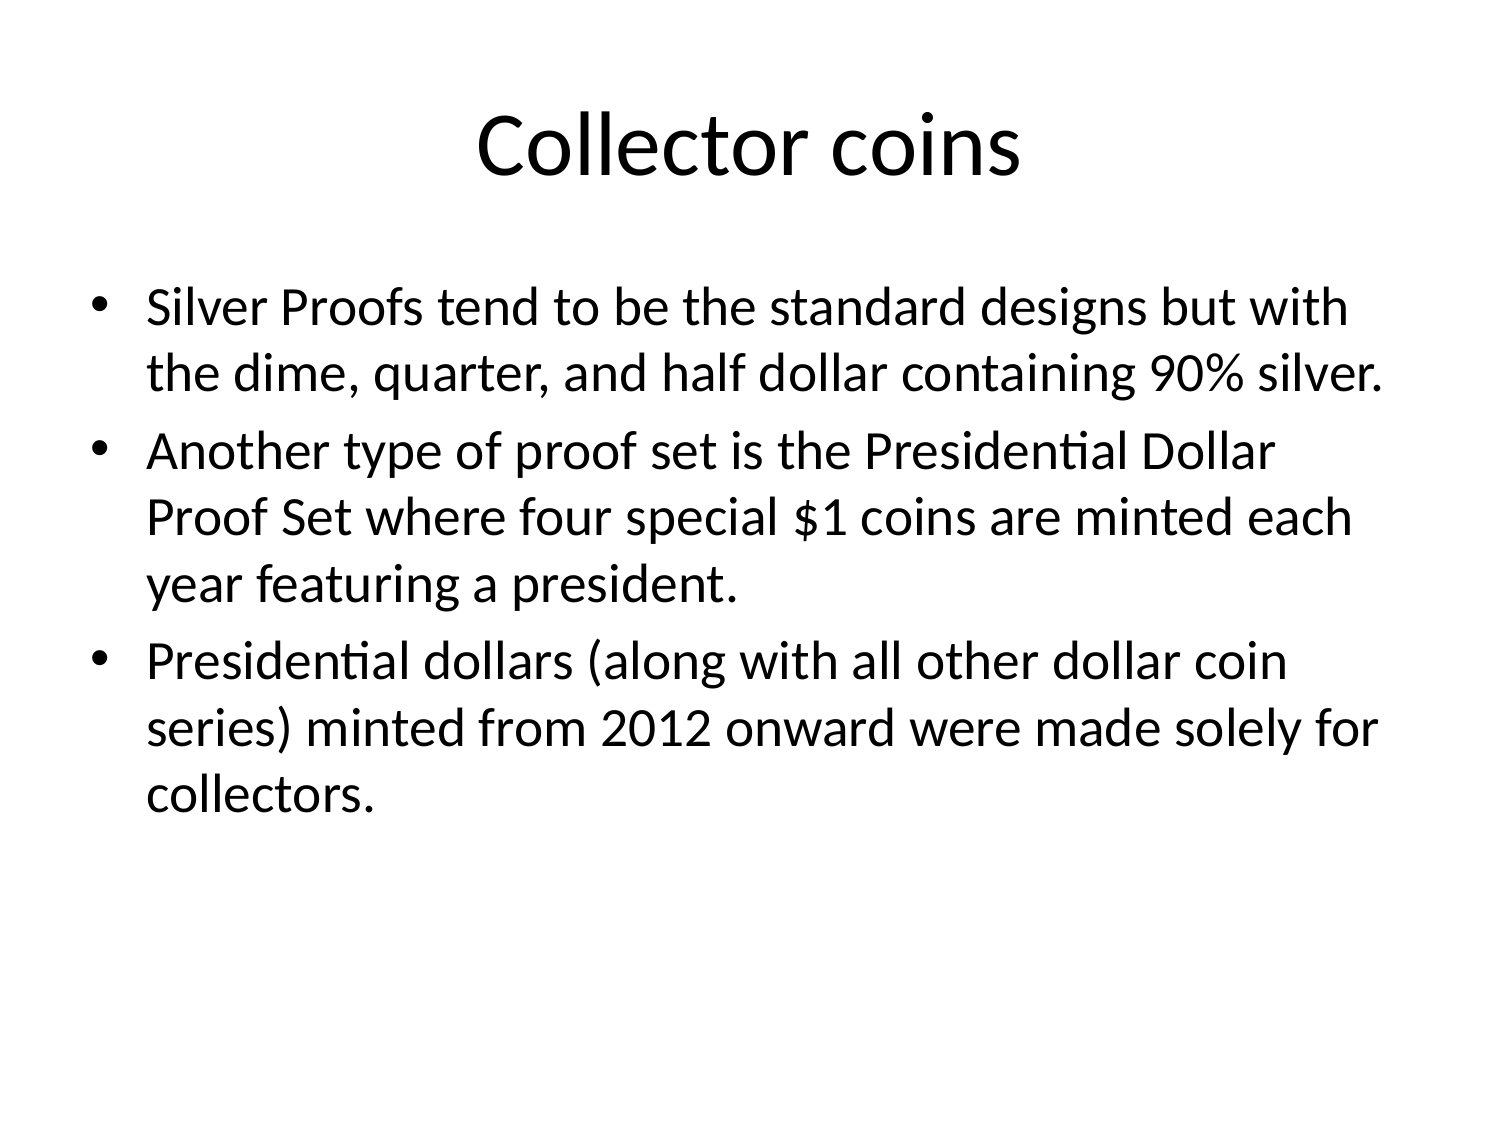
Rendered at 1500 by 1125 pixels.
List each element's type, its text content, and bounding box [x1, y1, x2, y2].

list Silver Proofs tend to be the standard designs but with the dime, quarter, and half dollar containing 90% silver. Another type of proof set is the Presidential Dollar Proof Set where four special $1 coins are minted each year featuring a president. Presidential dollars (along with all other dollar coin series) minted from 2012 onward were made solely for collectors. [75, 262, 1425, 1005]
title Collector coins [75, 45, 1425, 233]
